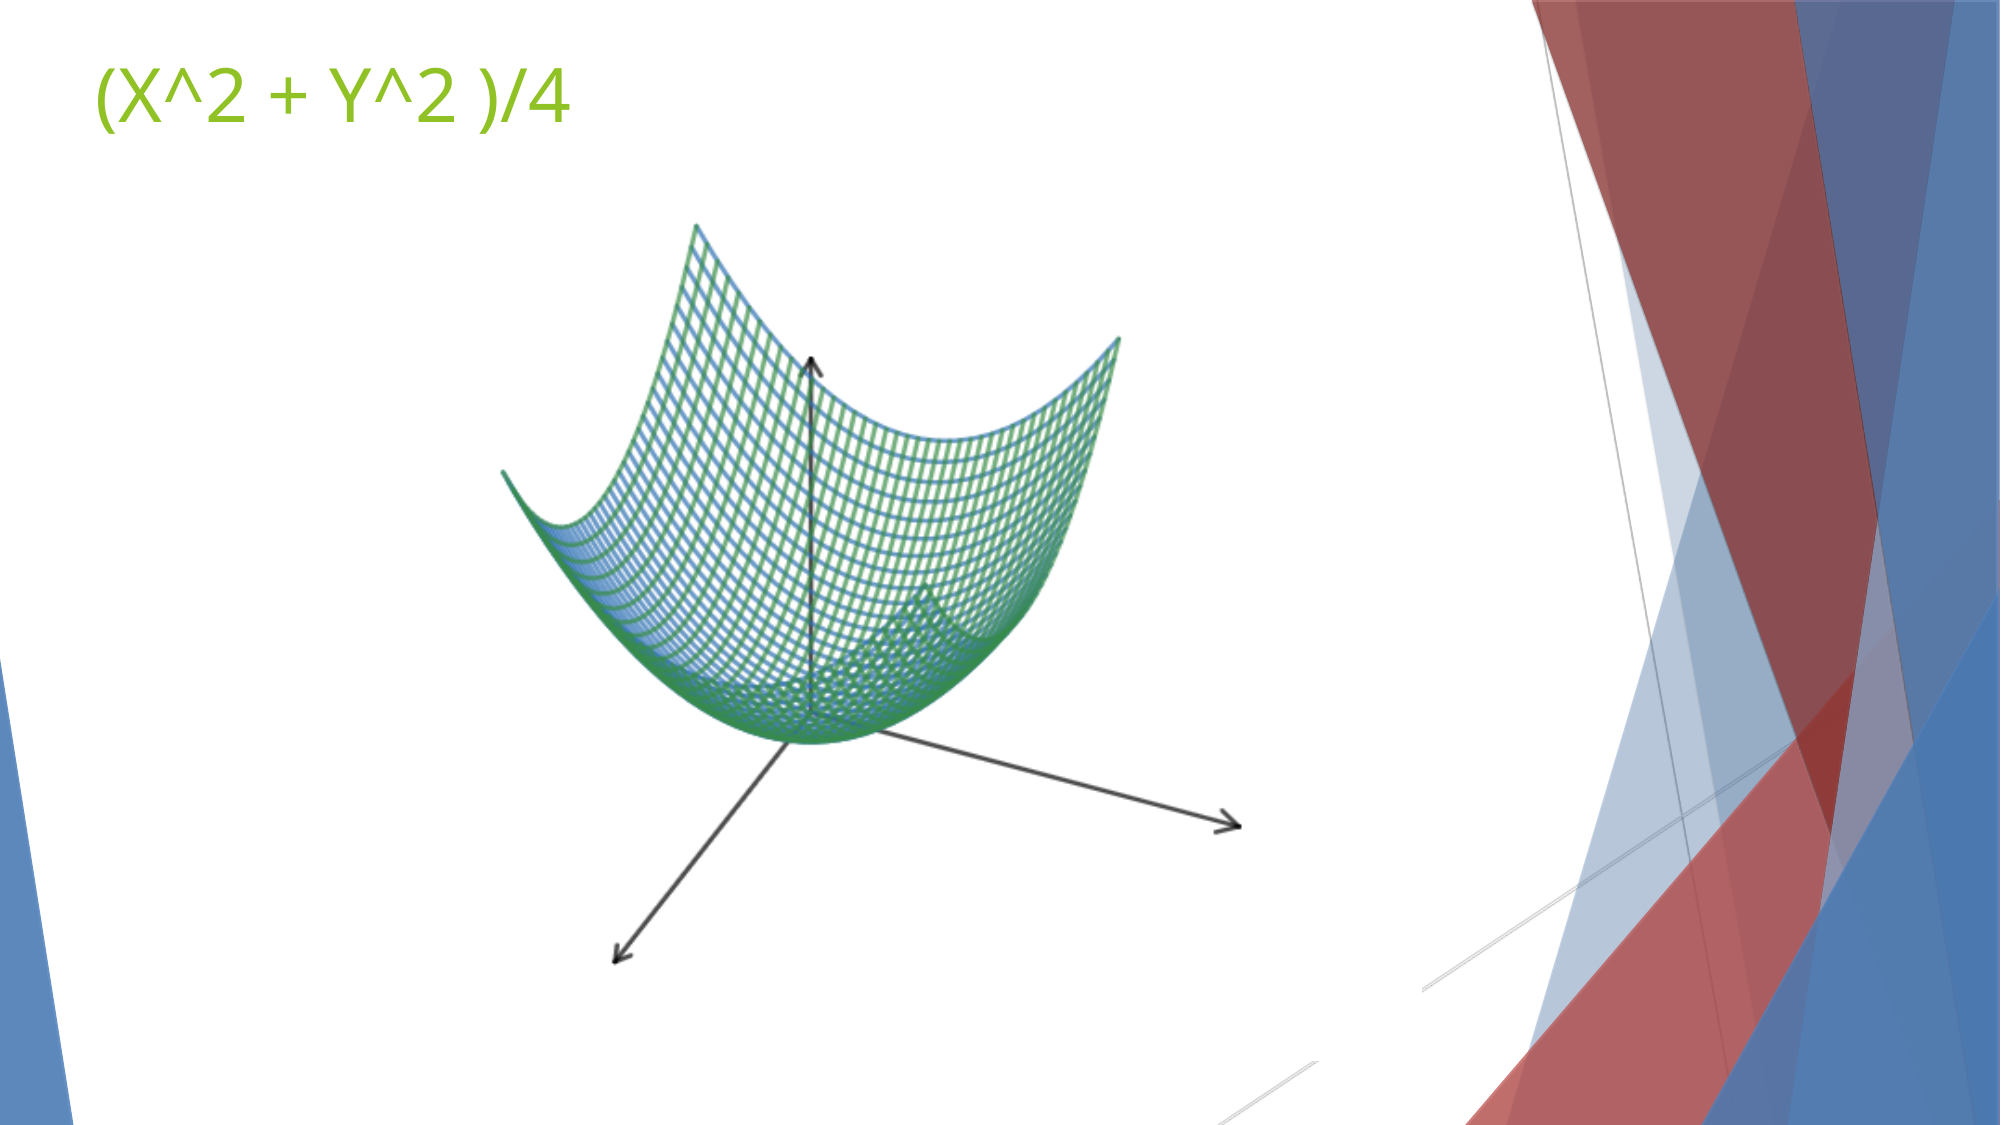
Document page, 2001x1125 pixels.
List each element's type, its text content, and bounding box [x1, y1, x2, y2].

text_box (X^2 + Y^2 )/4 [81, 39, 1492, 257]
picture [360, 147, 1422, 1061]
